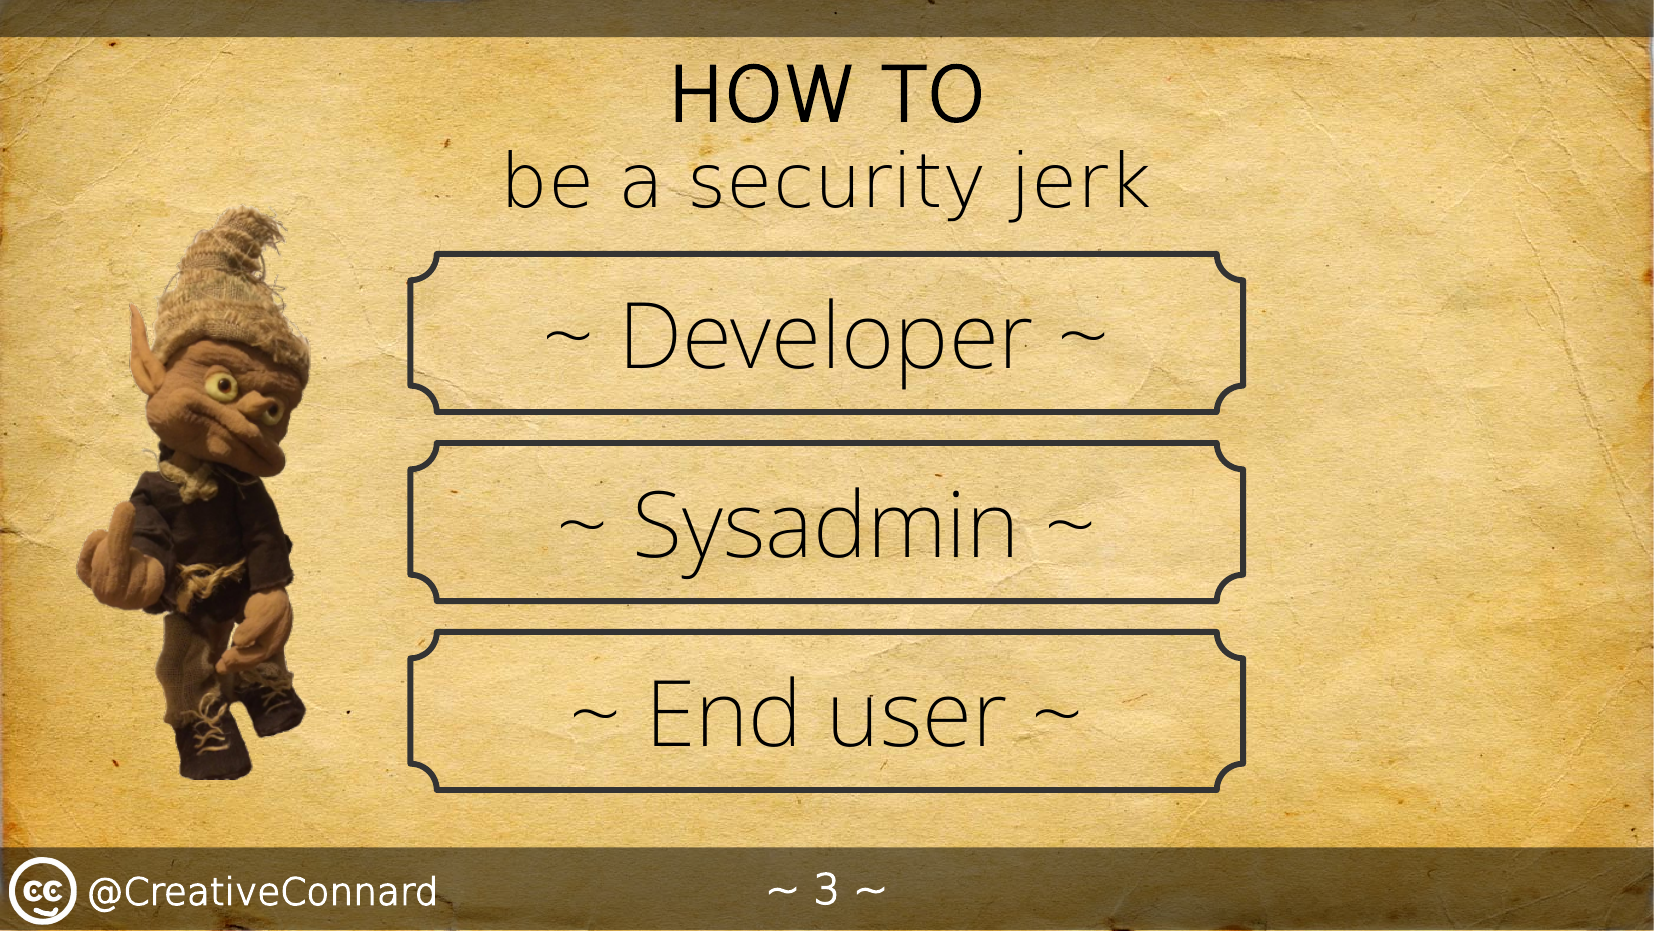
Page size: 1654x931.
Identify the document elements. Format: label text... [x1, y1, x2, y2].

title HOW TO be a security jerk [82, 50, 1571, 226]
text_box ~ Sysadmin ~ [434, 442, 1244, 602]
picture [0, 0, 1654, 931]
text_box ~ End user ~ [434, 631, 1244, 791]
text_box ~ Developer ~ [434, 253, 1244, 413]
